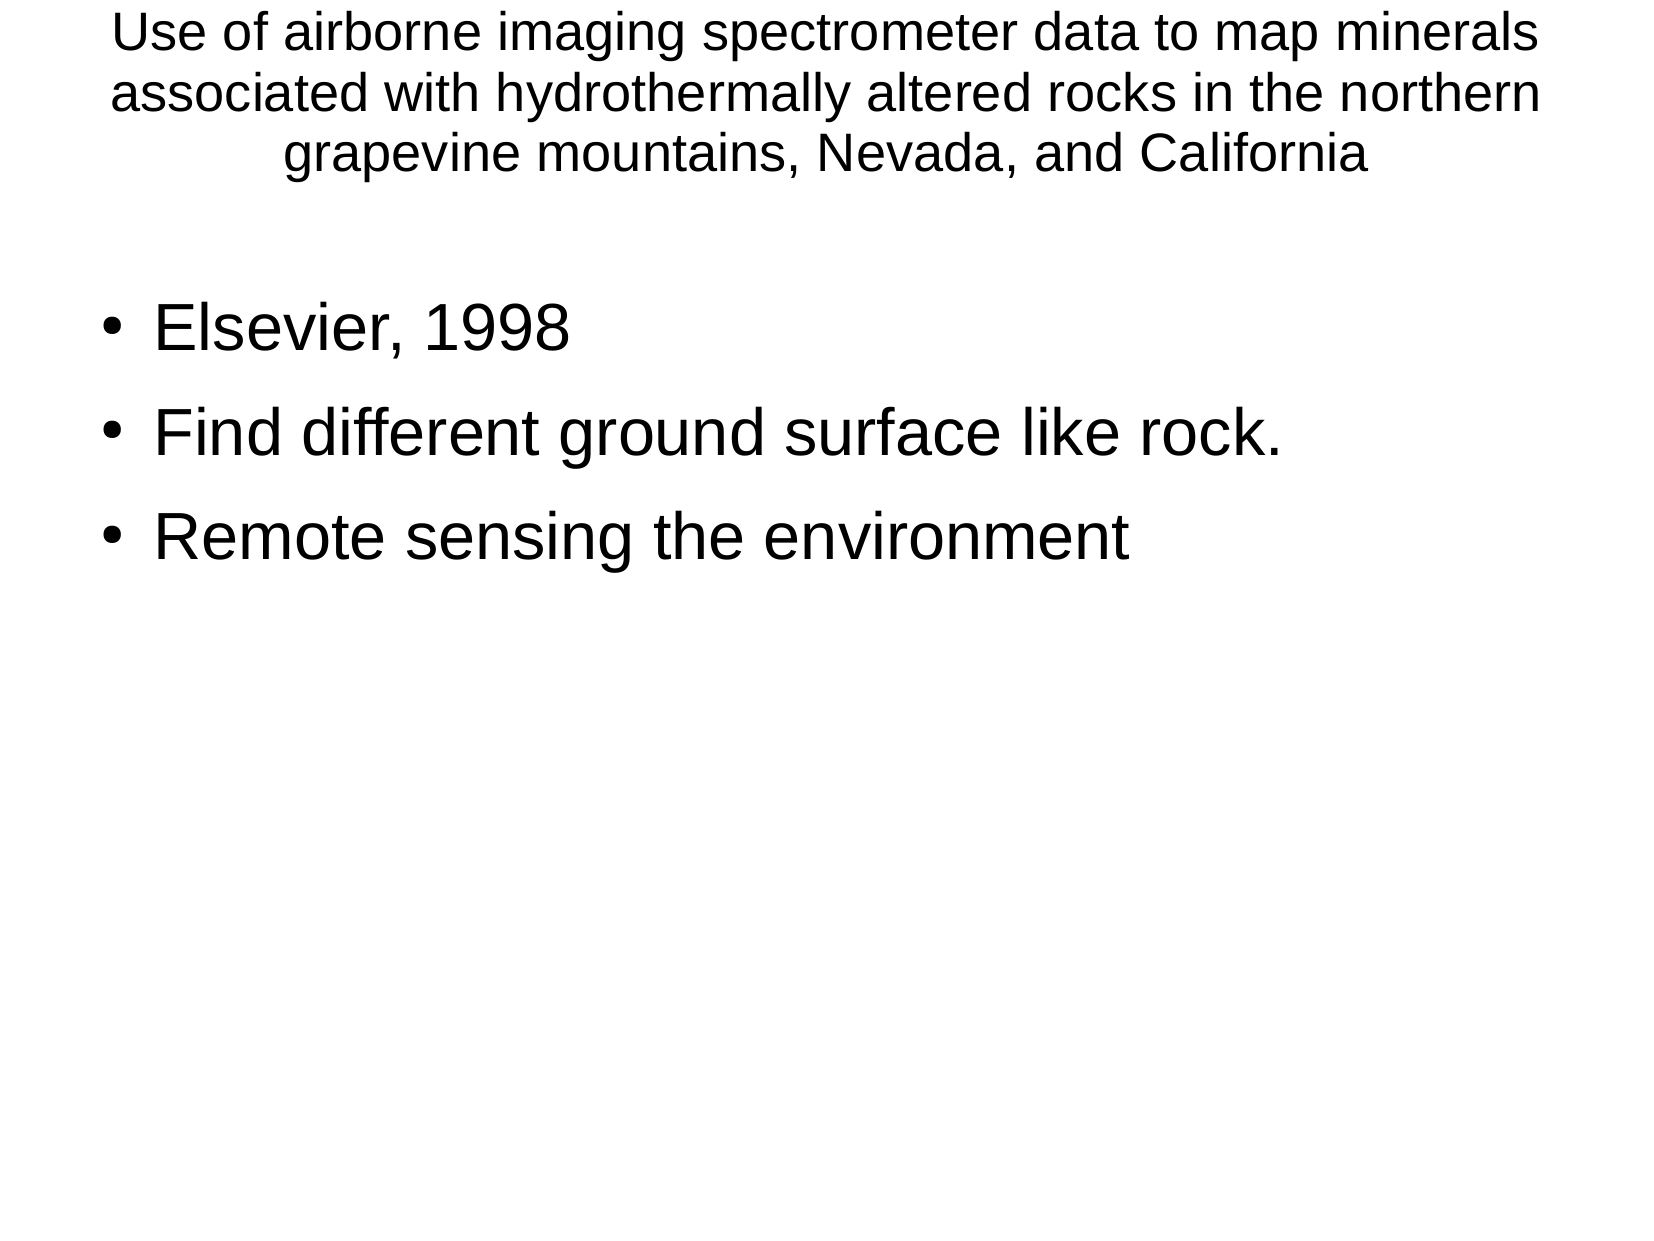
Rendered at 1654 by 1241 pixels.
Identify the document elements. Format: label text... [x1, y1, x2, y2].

title Use of airborne imaging spectrometer data to map minerals associated with hydrothermally altered rocks in the northern grapevine mountains, Nevada, and California [82, 1, 1571, 290]
list Elsevier, 1998 Find different ground surface like rock. Remote sensing the environment [82, 290, 1571, 1010]
